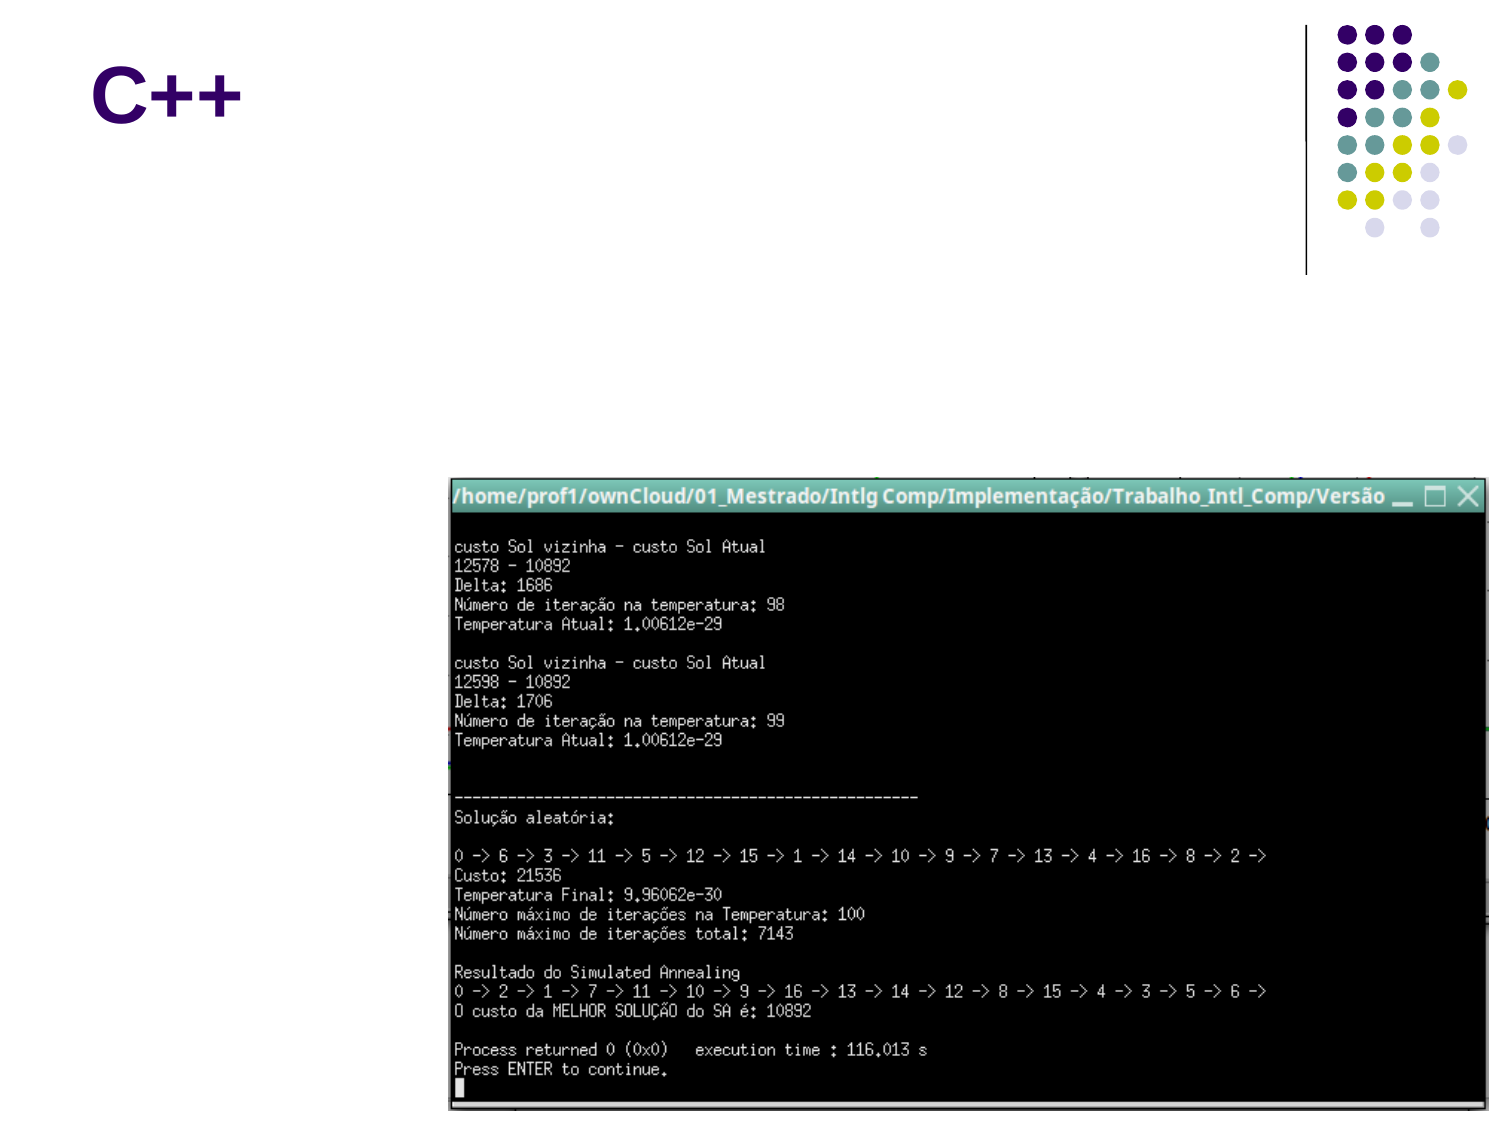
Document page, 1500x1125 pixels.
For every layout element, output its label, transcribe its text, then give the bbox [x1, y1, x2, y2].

title C++ [75, 53, 556, 148]
picture [448, 477, 1489, 1111]
